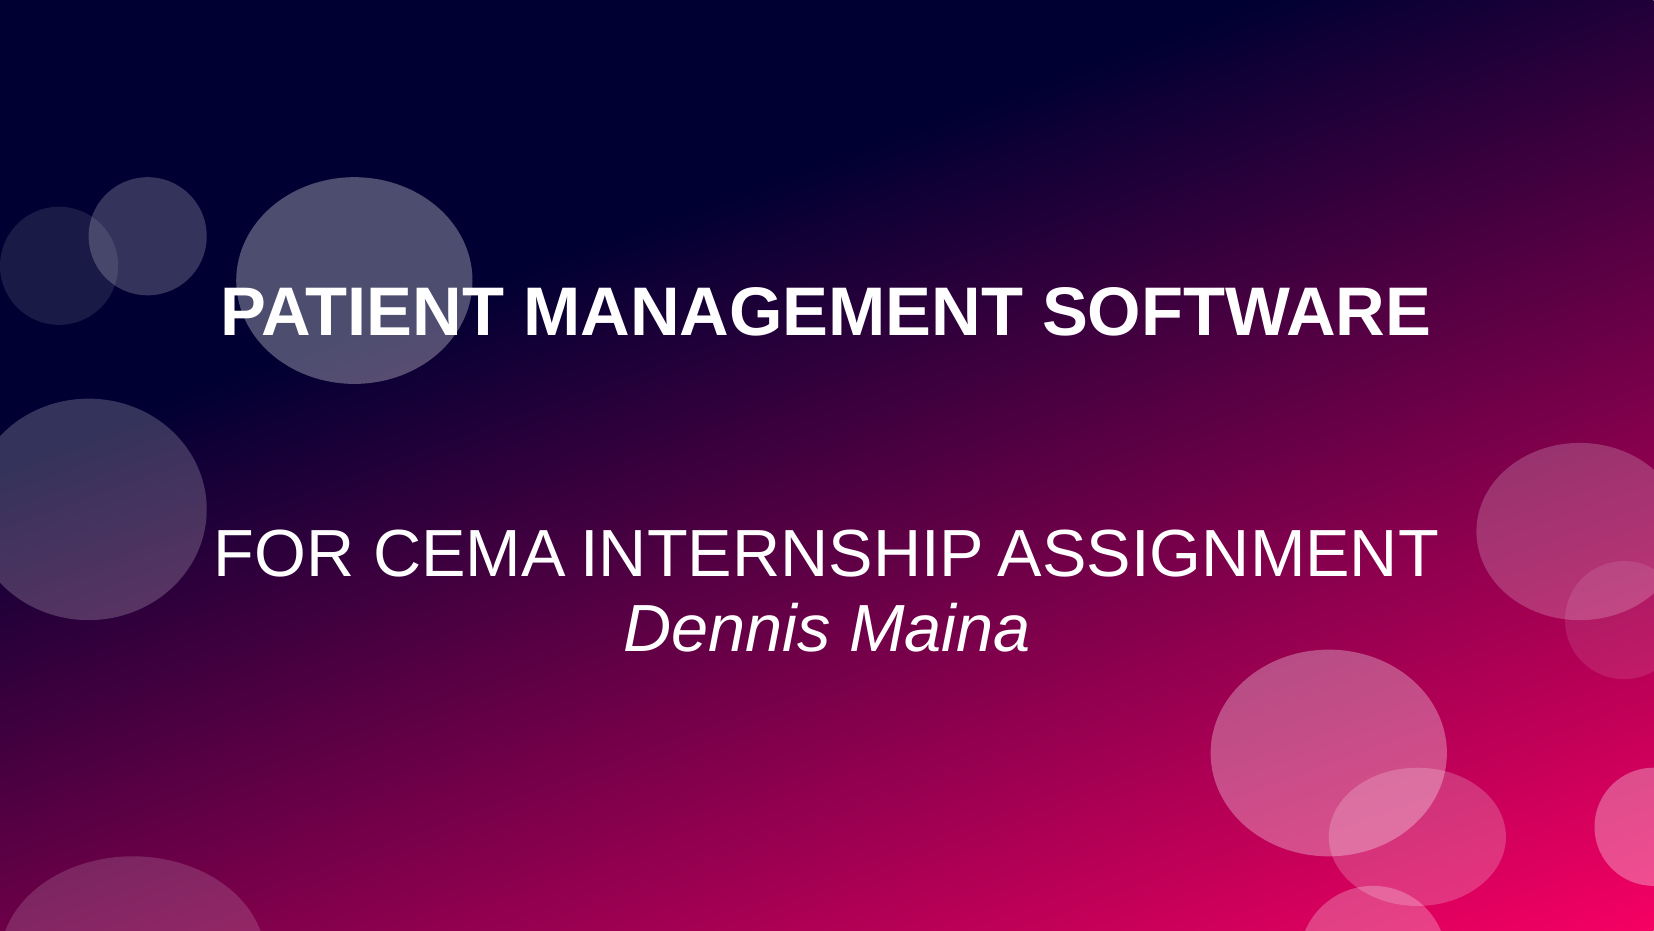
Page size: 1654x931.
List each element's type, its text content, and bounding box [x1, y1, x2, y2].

title PATIENT MANAGEMENT SOFTWARE [82, 234, 1571, 390]
subtitle FOR CEMA INTERNSHIP ASSIGNMENT Dennis Maina [82, 425, 1571, 758]
